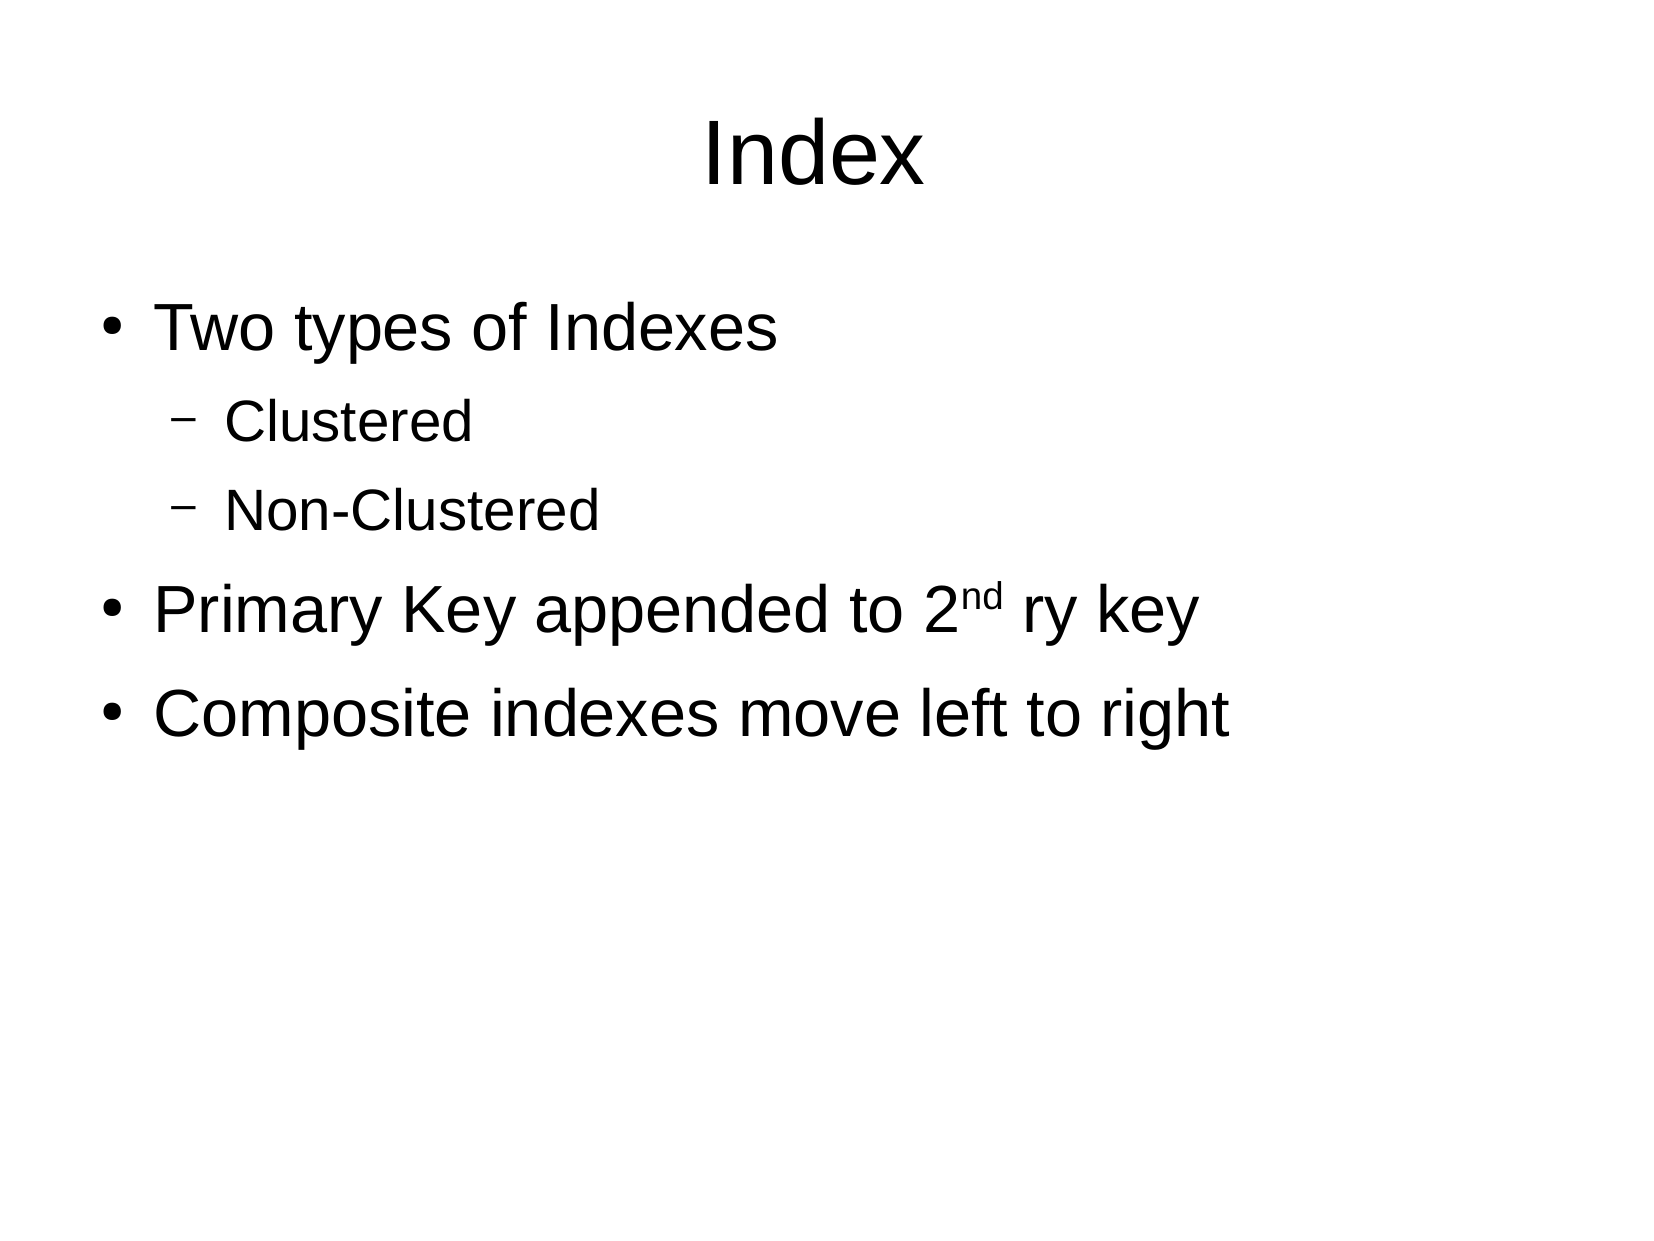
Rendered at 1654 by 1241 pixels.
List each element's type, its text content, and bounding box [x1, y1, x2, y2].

list Two types of Indexes Clustered Non-Clustered Primary Key appended to 2nd ry key Composite indexes move left to right [82, 290, 1571, 1010]
title Index [82, 49, 1571, 257]
